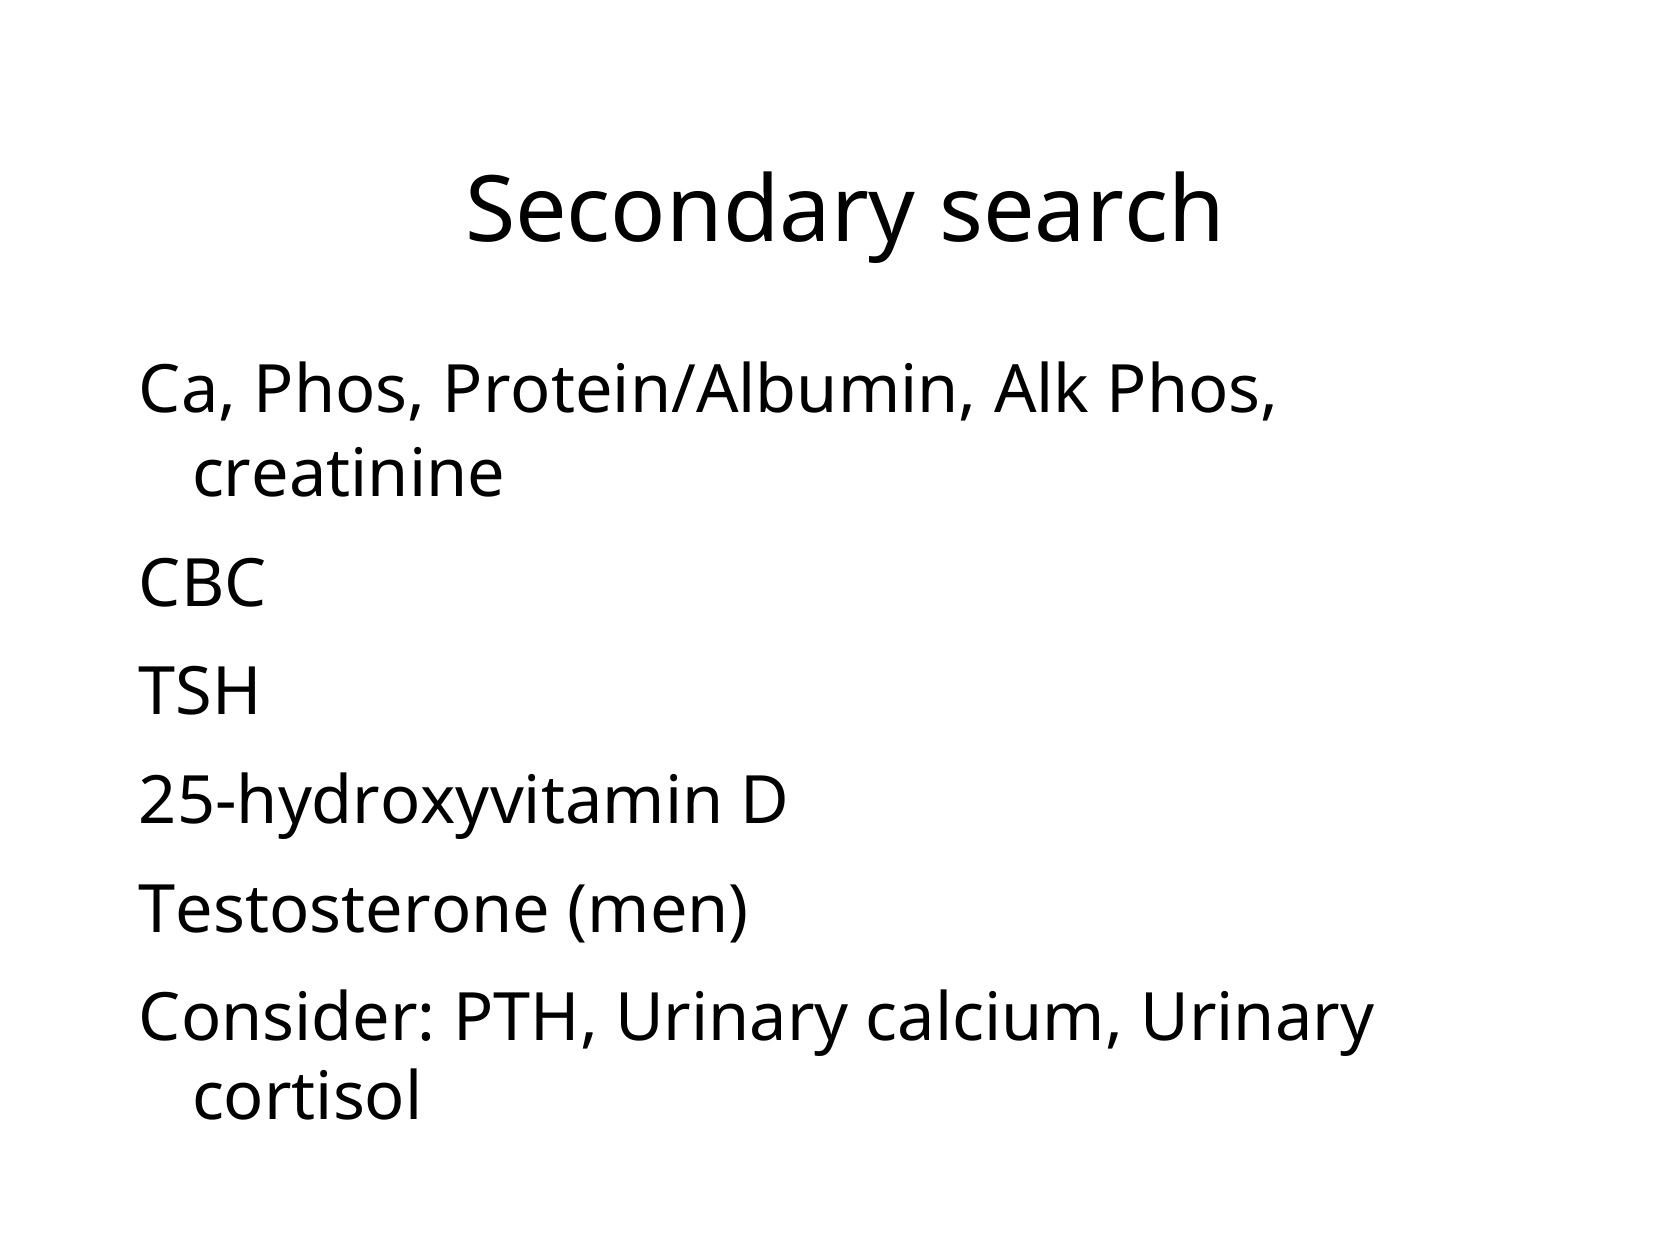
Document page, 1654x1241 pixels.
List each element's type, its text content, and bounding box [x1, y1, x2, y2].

list Ca, Phos, Protein/Albumin, Alk Phos, creatinine CBC TSH 25-hydroxyvitamin D Testosterone (men) Consider: PTH, Urinary calcium, Urinary cortisol [121, 344, 1534, 1060]
title Secondary search [121, 153, 1534, 261]
